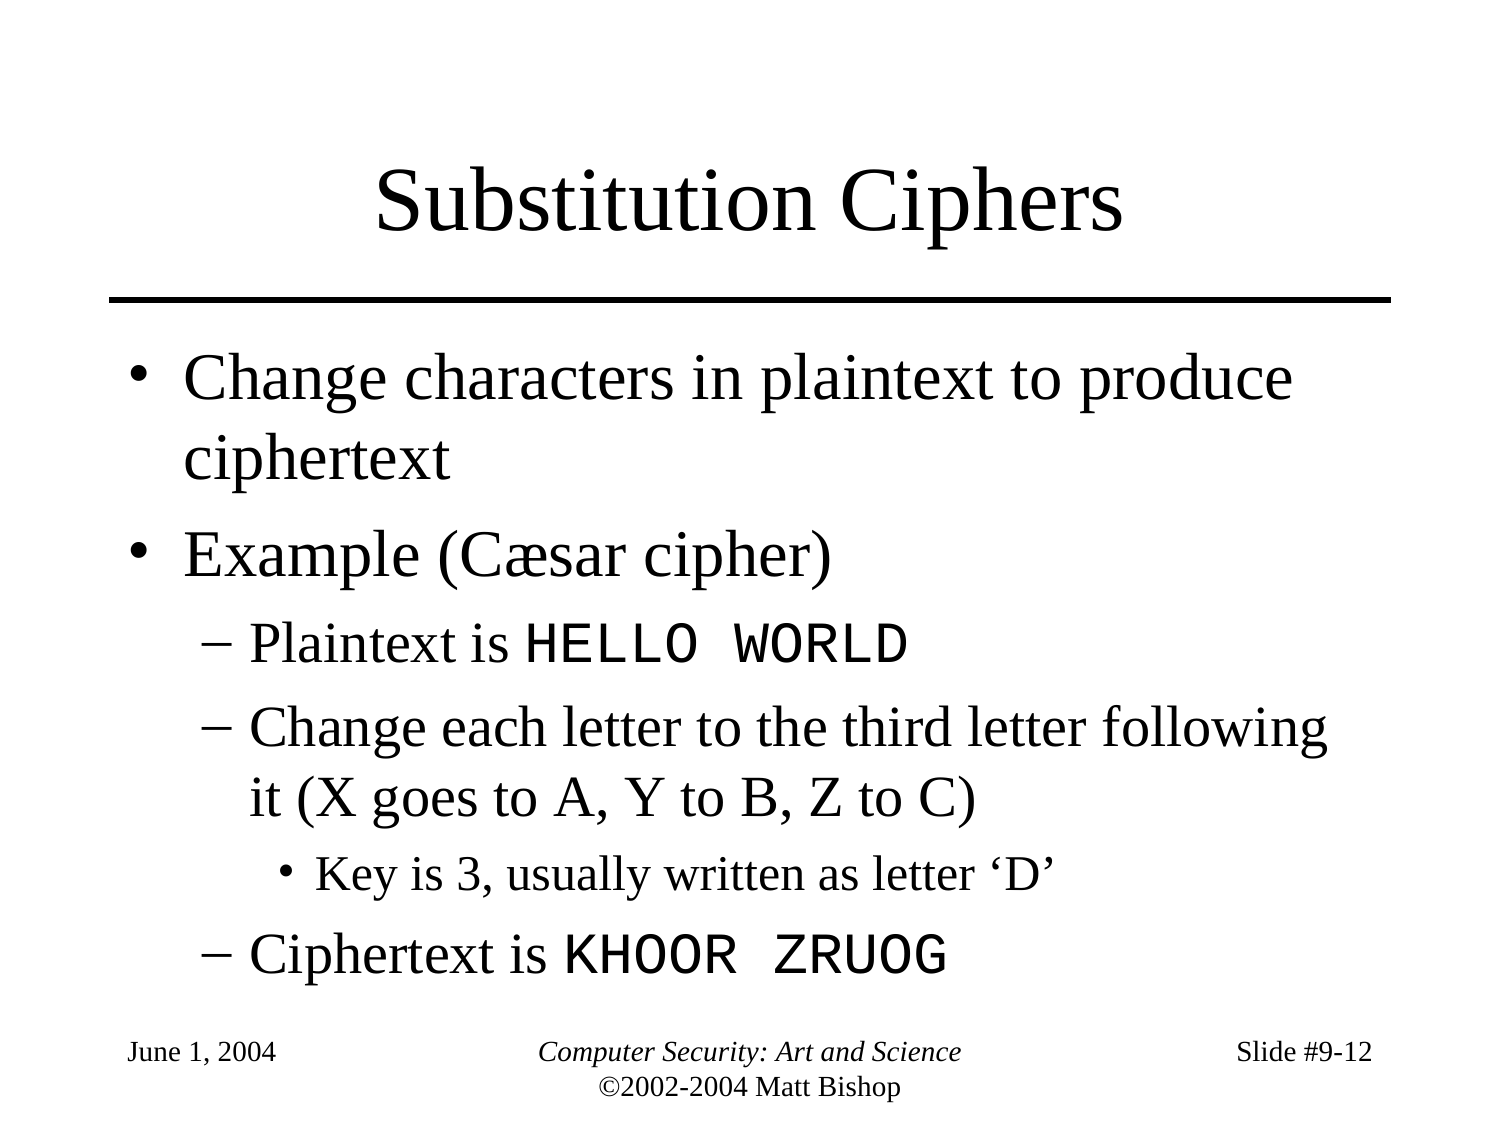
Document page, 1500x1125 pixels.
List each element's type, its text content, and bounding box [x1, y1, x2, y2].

title Substitution Ciphers [112, 99, 1388, 288]
list Change characters in plaintext to produce ciphertext Example (Cæsar cipher) Plaintext is HELLO WORLD Change each letter to the third letter following it (X goes to A, Y to B, Z to C) Key is 3, usually written as letter ‘D’ Ciphertext is KHOOR ZRUOG [112, 324, 1388, 1000]
